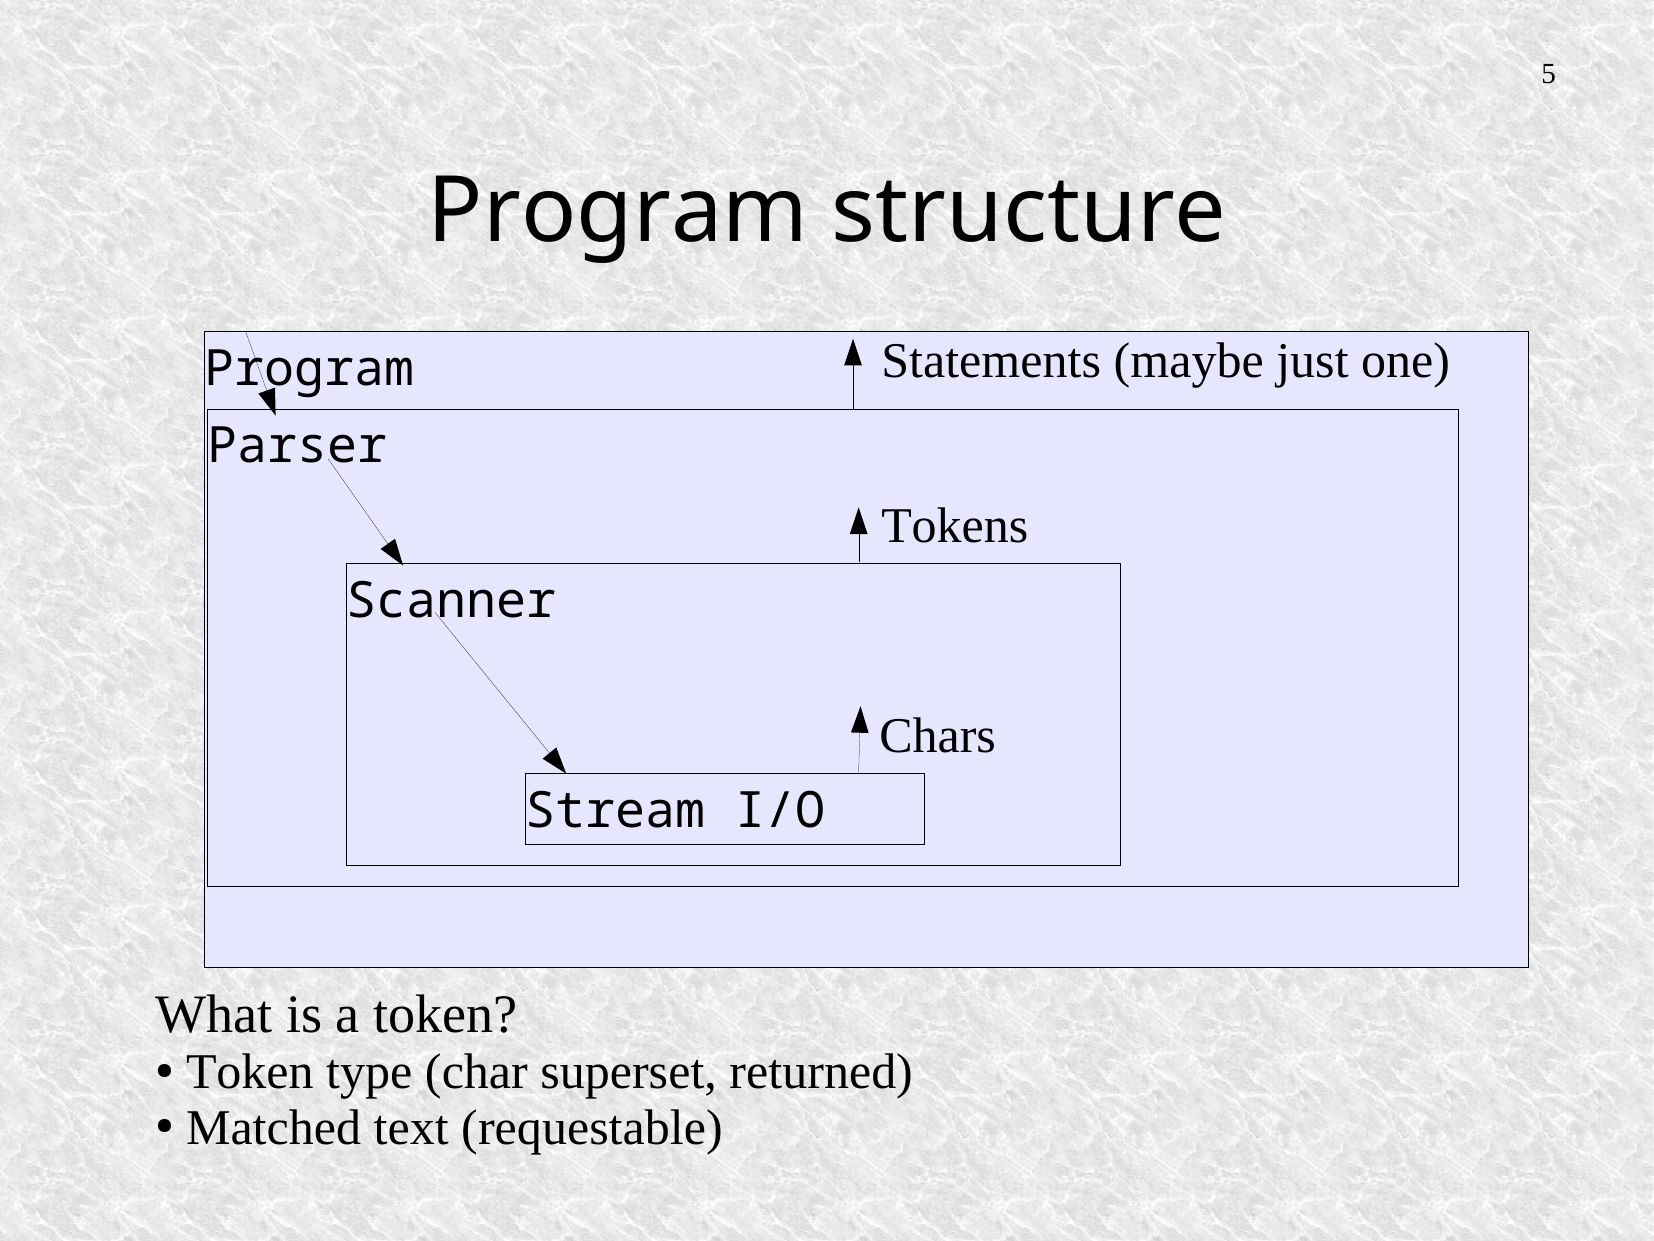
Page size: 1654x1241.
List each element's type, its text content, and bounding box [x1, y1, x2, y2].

text_box Tokens [881, 498, 1035, 566]
text_box Parser [207, 409, 1459, 887]
title Program structure [121, 102, 1534, 310]
text_box Statements (maybe just one) [881, 333, 1472, 401]
text_box Chars [879, 708, 1011, 776]
text_box Stream I/O [525, 773, 925, 845]
picture [0, 0, 1654, 1241]
text_box Program [204, 331, 1529, 968]
text_box What is a token? Token type (char superset, returned) Matched text (requestable) [155, 984, 1474, 1212]
